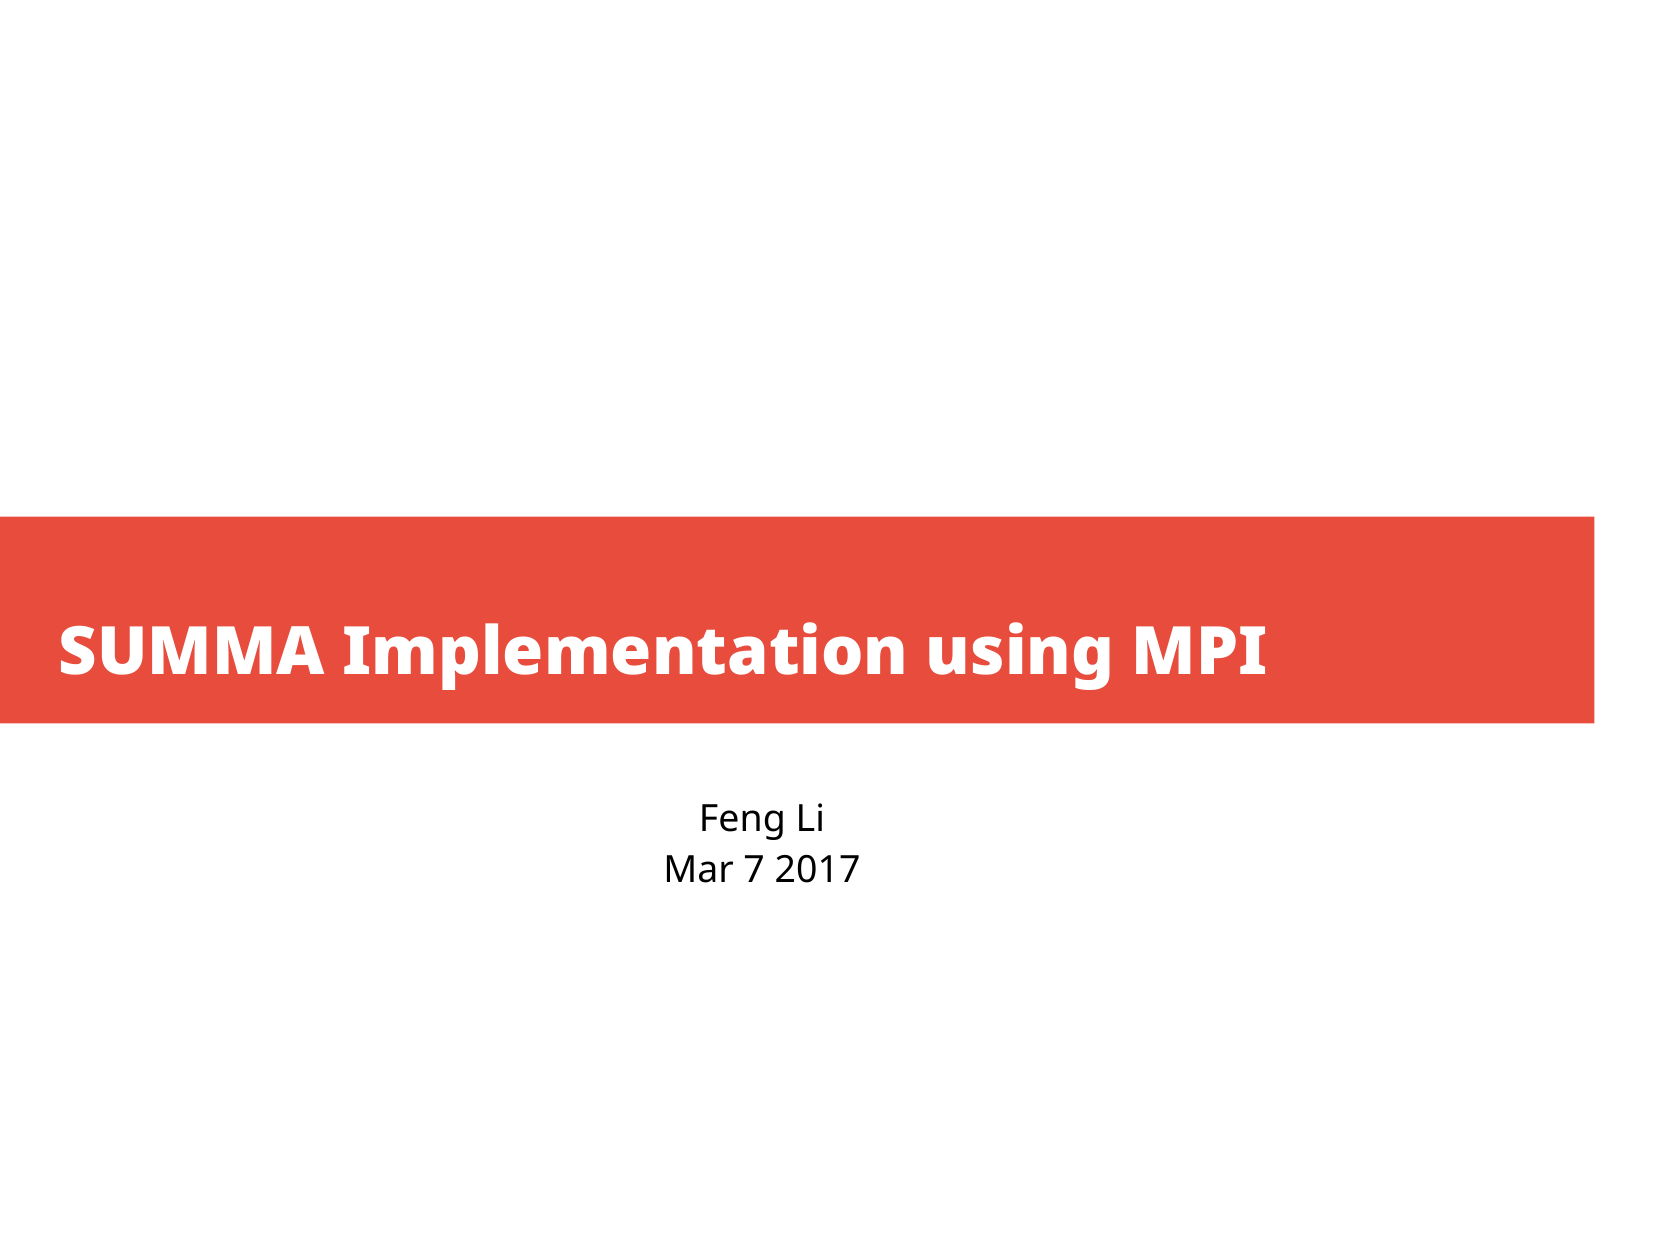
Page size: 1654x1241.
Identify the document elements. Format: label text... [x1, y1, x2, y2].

title SUMMA Implementation using MPI [59, 546, 1595, 694]
text_box Feng Li Mar 7 2017 [389, 784, 1136, 887]
